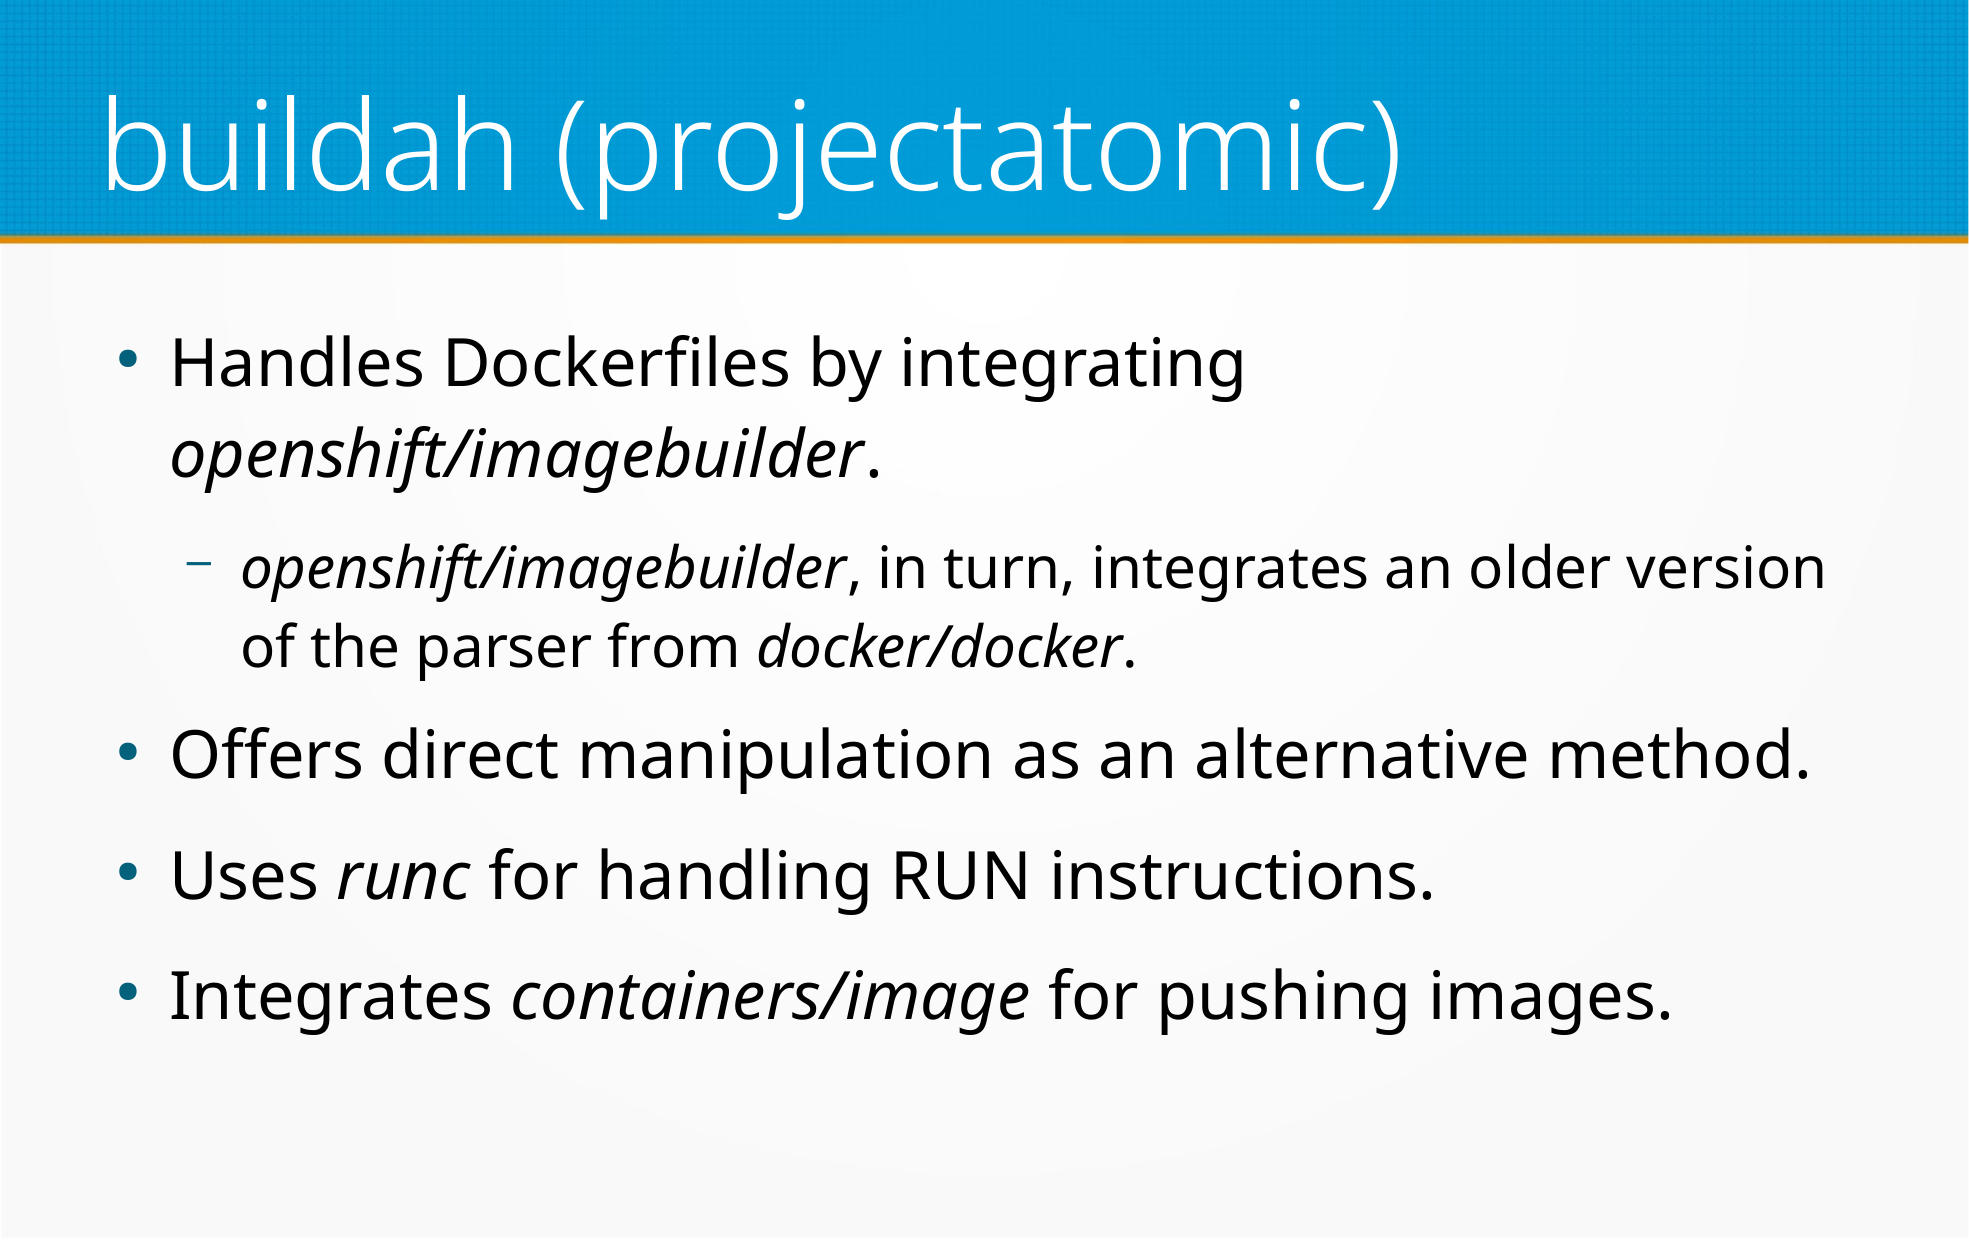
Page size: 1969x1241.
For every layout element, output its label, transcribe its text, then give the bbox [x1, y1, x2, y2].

title buildah (projectatomic) [98, 19, 1870, 227]
list Handles Dockerfiles by integrating openshift/imagebuilder. openshift/imagebuilder, in turn, integrates an older version of the parser from docker/docker. Offers direct manipulation as an alternative method. Uses runc for handling RUN instructions. Integrates containers/image for pushing images. [98, 315, 1861, 1081]
picture [0, 233, 1969, 1241]
